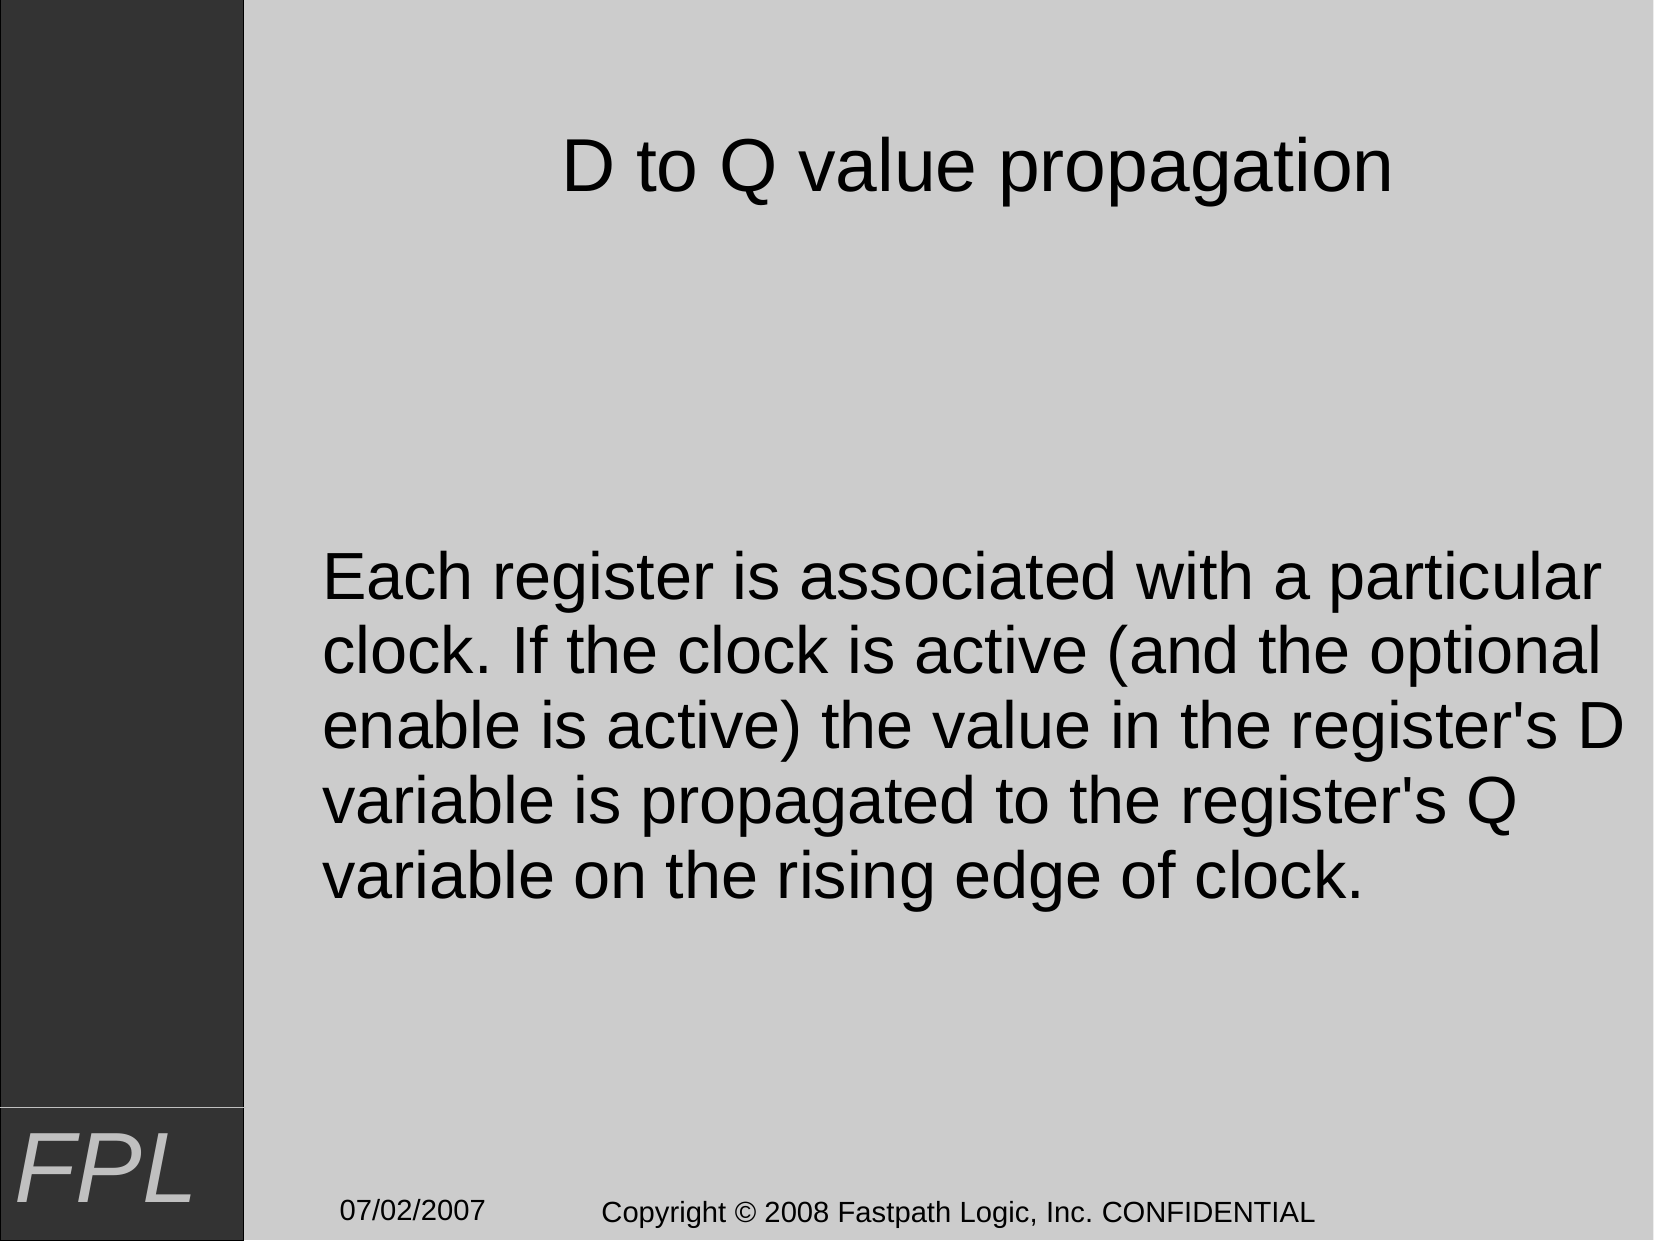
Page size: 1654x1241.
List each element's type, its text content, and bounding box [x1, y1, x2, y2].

subtitle Each register is associated with a particular clock. If the clock is active (and the optional enable is active) the value in the register's D variable is propagated to the register's Q variable on the rising edge of clock. [322, 272, 1635, 1179]
title D to Q value propagation [427, 57, 1530, 272]
